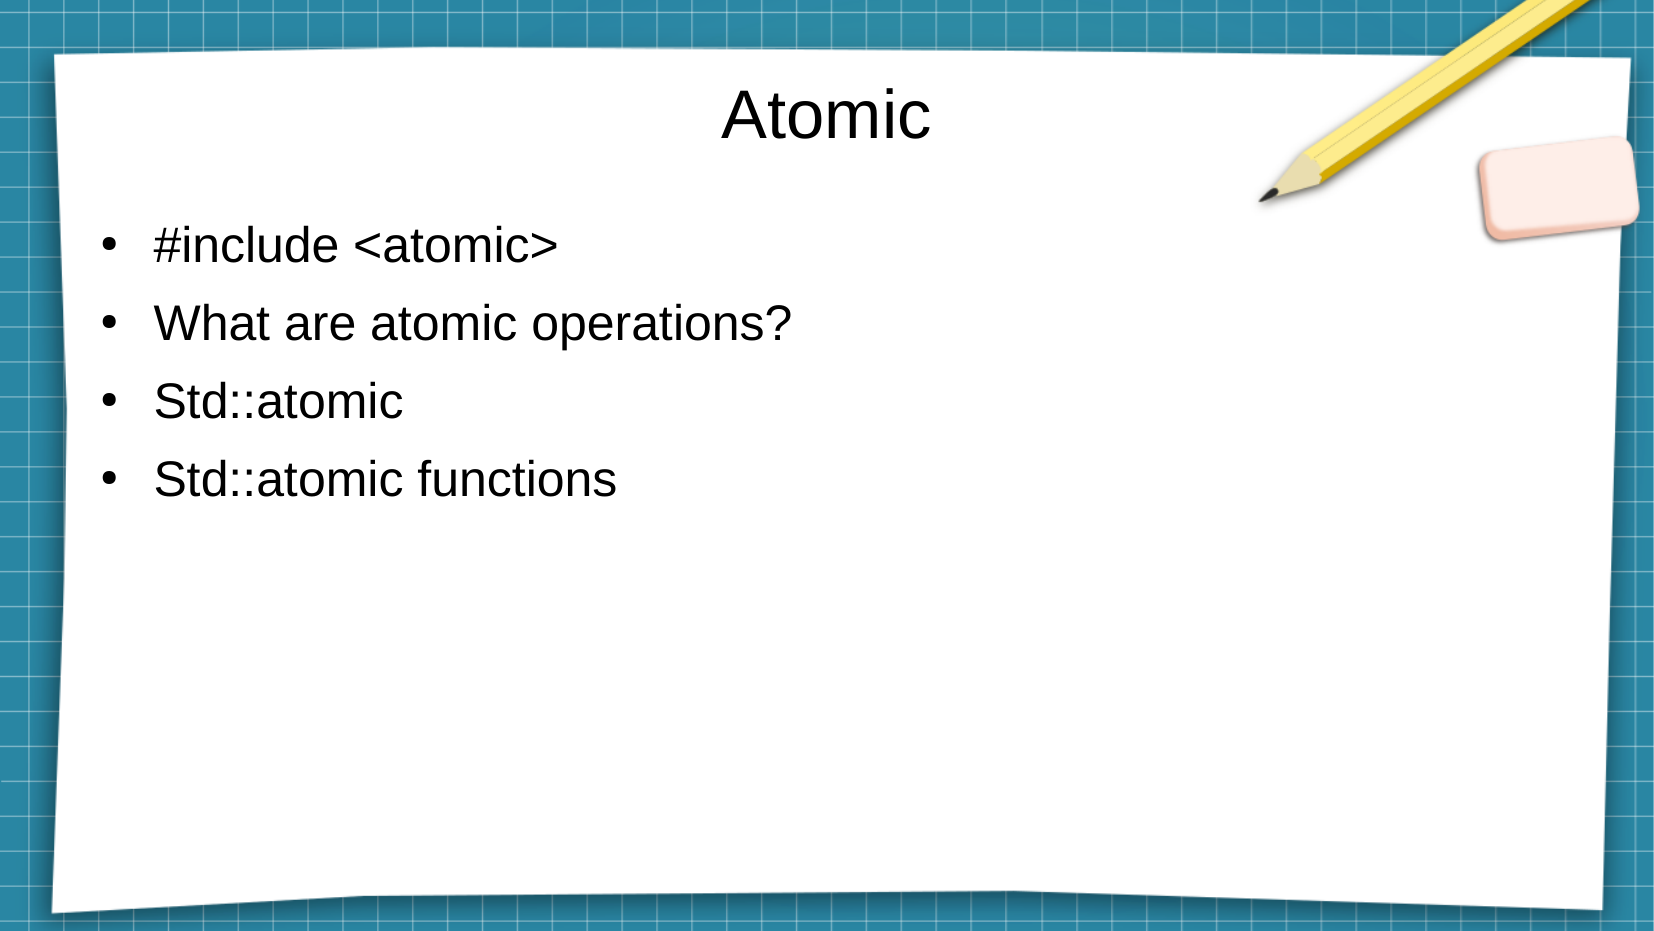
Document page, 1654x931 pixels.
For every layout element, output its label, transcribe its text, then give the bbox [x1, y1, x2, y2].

title Atomic [82, 37, 1571, 193]
list #include <atomic> What are atomic operations? Std::atomic Std::atomic functions [82, 217, 1571, 758]
picture [0, 0, 1654, 931]
